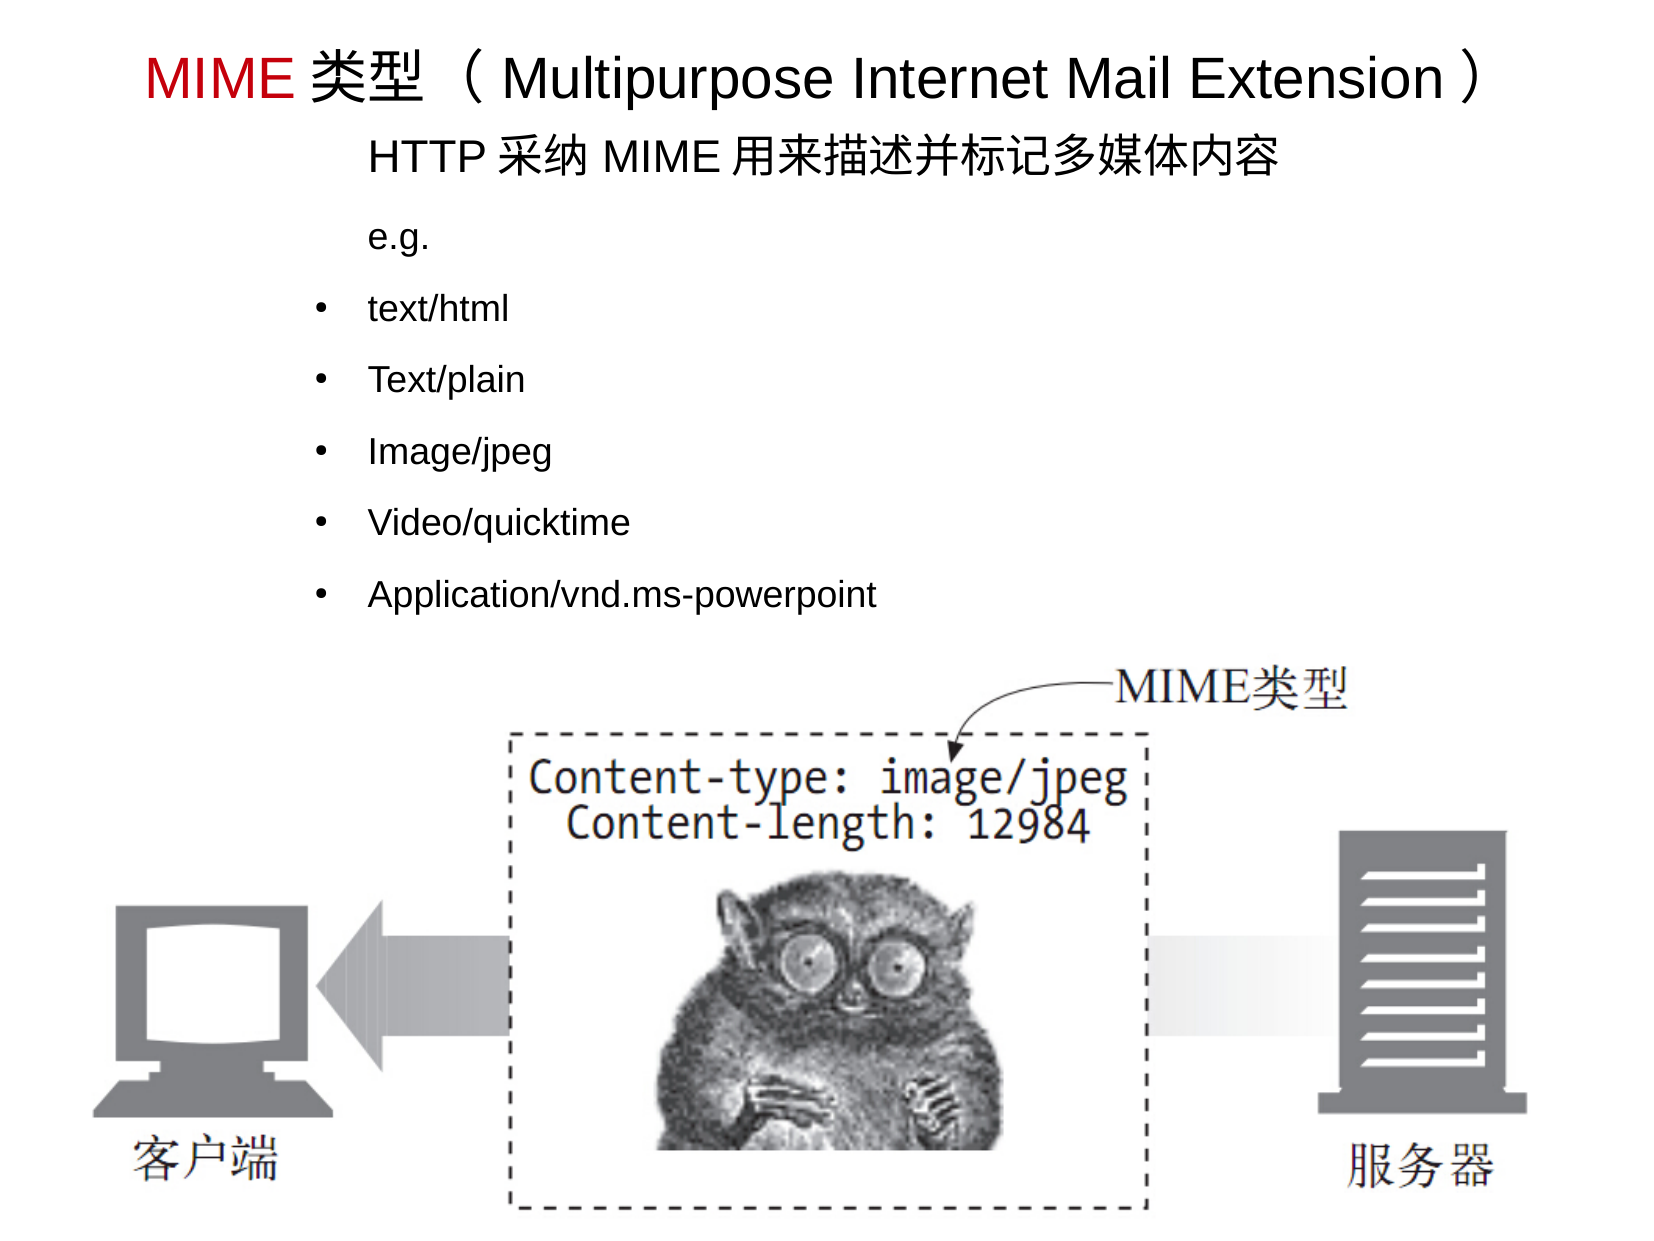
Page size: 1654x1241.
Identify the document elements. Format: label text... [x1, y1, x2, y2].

picture [30, 629, 1626, 1229]
list HTTP采纳MIME用来描述并标记多媒体内容 e.g. text/html Text/plain Image/jpeg Video/quicktime Application/vnd.ms-powerpoint [296, 120, 1654, 840]
title MIME类型（Multipurpose Internet Mail Extension） [86, 0, 1576, 178]
